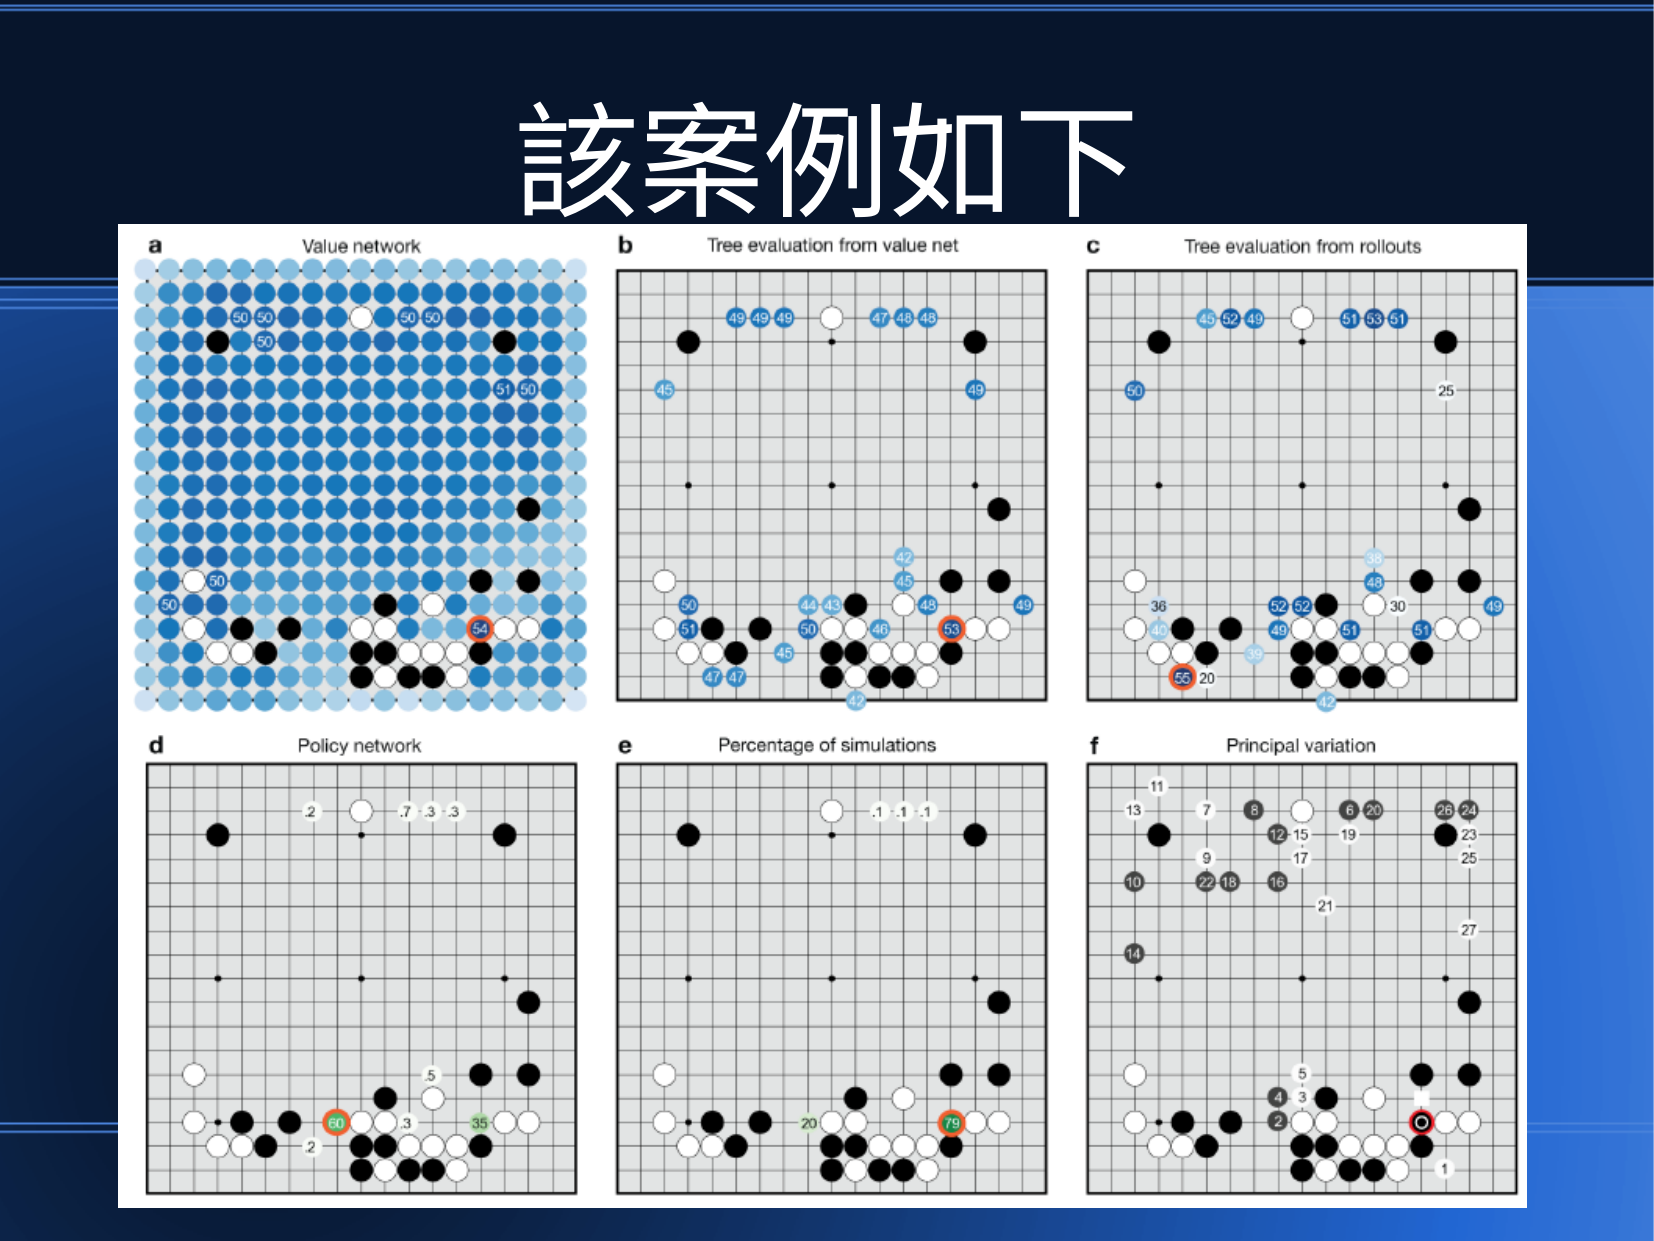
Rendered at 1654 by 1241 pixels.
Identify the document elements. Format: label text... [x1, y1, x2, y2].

title 該案例如下 [82, 49, 1571, 257]
picture [0, 0, 1654, 1241]
